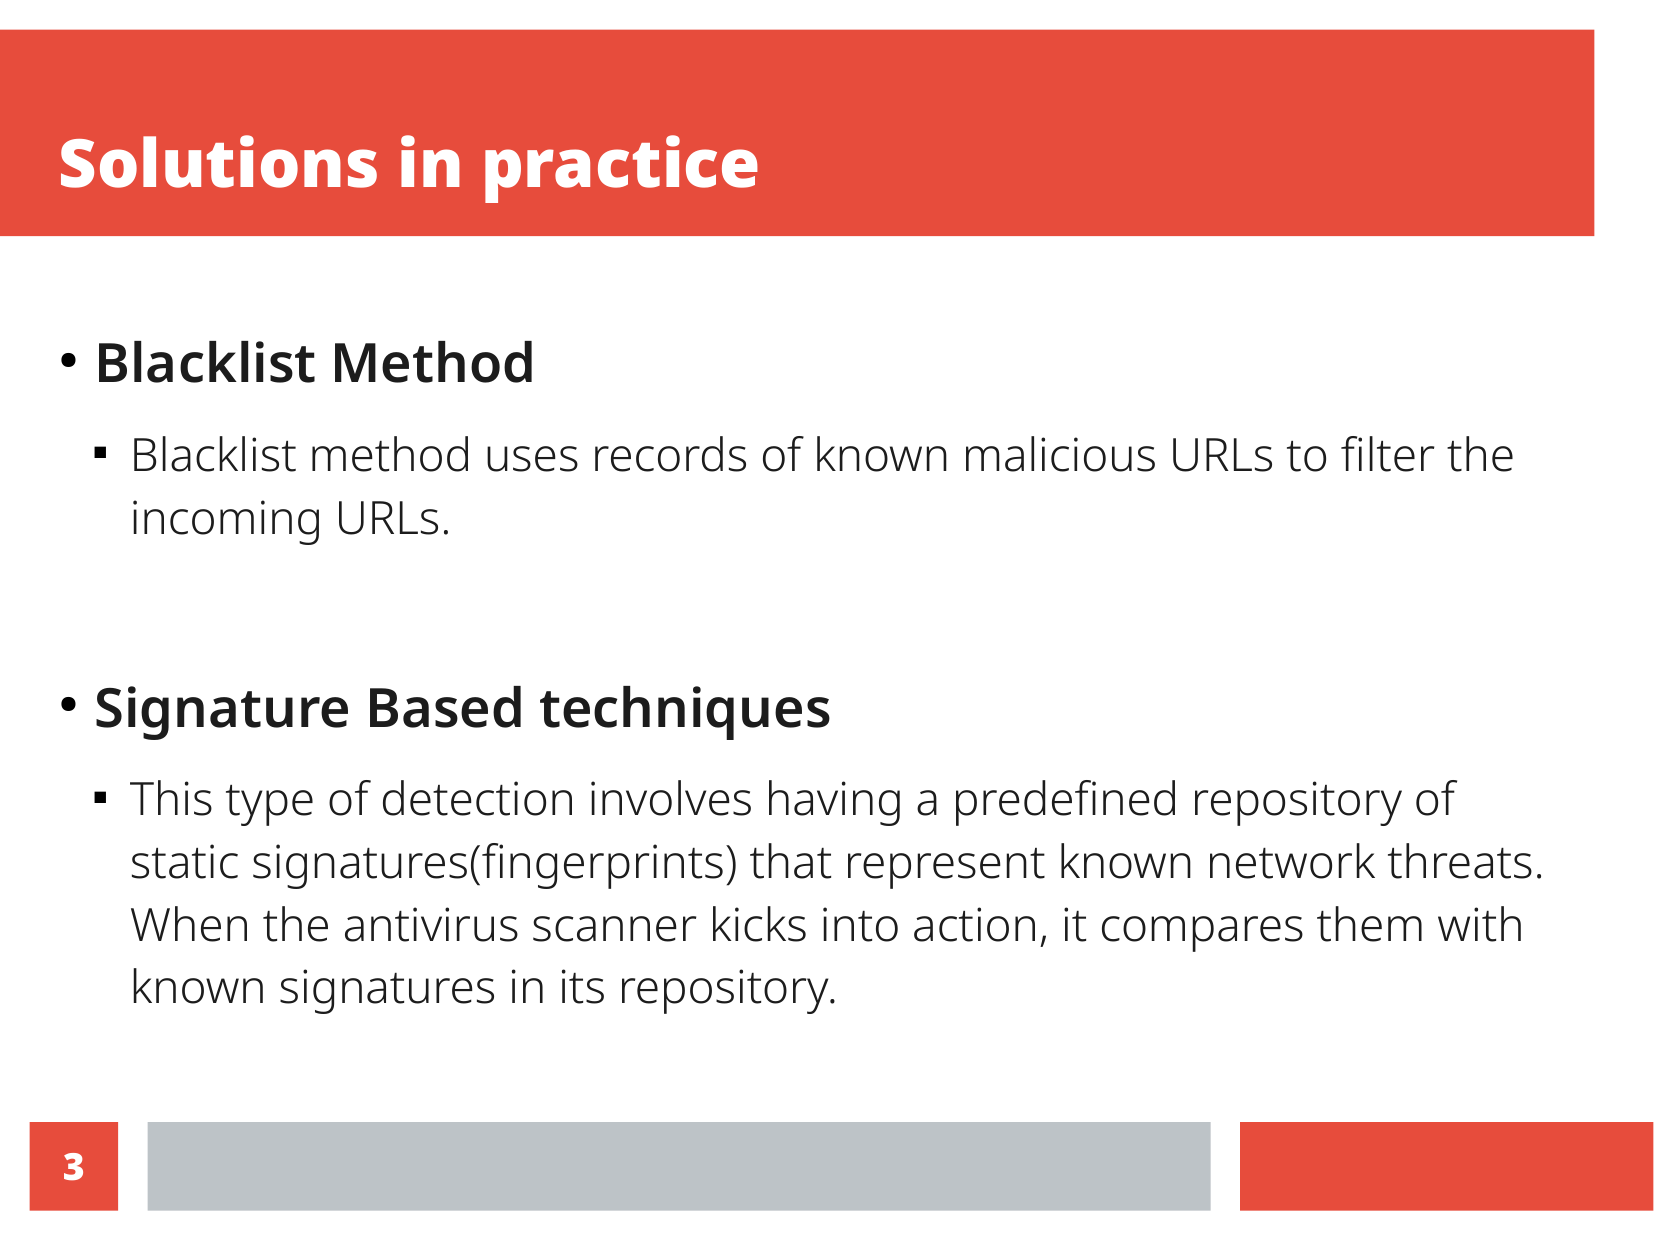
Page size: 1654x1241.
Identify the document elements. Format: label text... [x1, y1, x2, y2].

list Blacklist Method Blacklist method uses records of known malicious URLs to filter the incoming URLs. Signature Based techniques This type of detection involves having a predefined repository of static signatures(fingerprints) that represent known network threats. When the antivirus scanner kicks into action, it compares them with known signatures in its repository. [59, 324, 1565, 1093]
title Solutions in practice [59, 59, 1595, 207]
